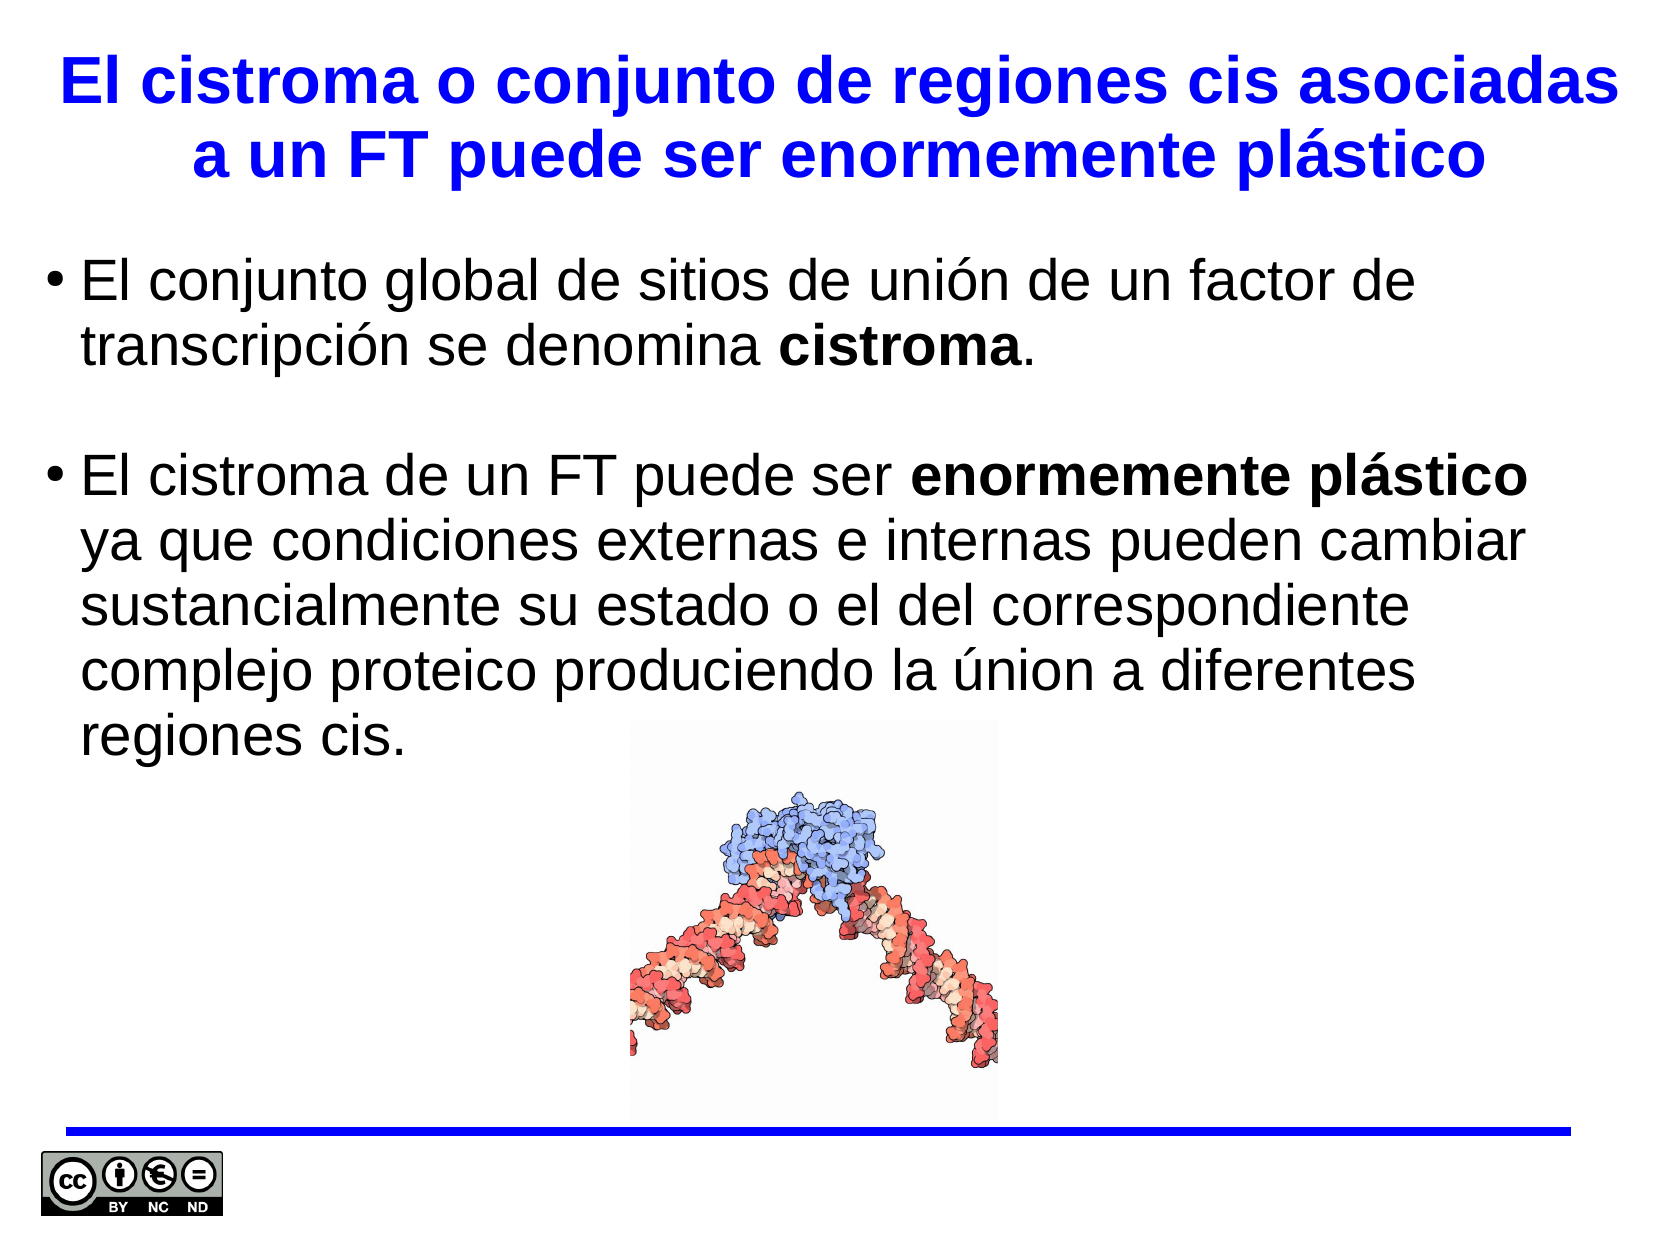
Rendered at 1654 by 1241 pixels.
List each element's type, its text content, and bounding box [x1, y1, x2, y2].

text_box El conjunto global de sitios de unión de un factor de transcripción se denomina cistroma. El cistroma de un FT puede ser enormemente plástico ya que condiciones externas e internas pueden cambiar sustancialmente su estado o el del correspondiente complejo proteico produciendo la únion a diferentes regiones cis. [30, 240, 1591, 906]
picture [41, 1151, 223, 1216]
picture [630, 720, 998, 1120]
title El cistroma o conjunto de regiones cis asociadas a un FT puede ser enormemente plástico [45, 13, 1636, 222]
